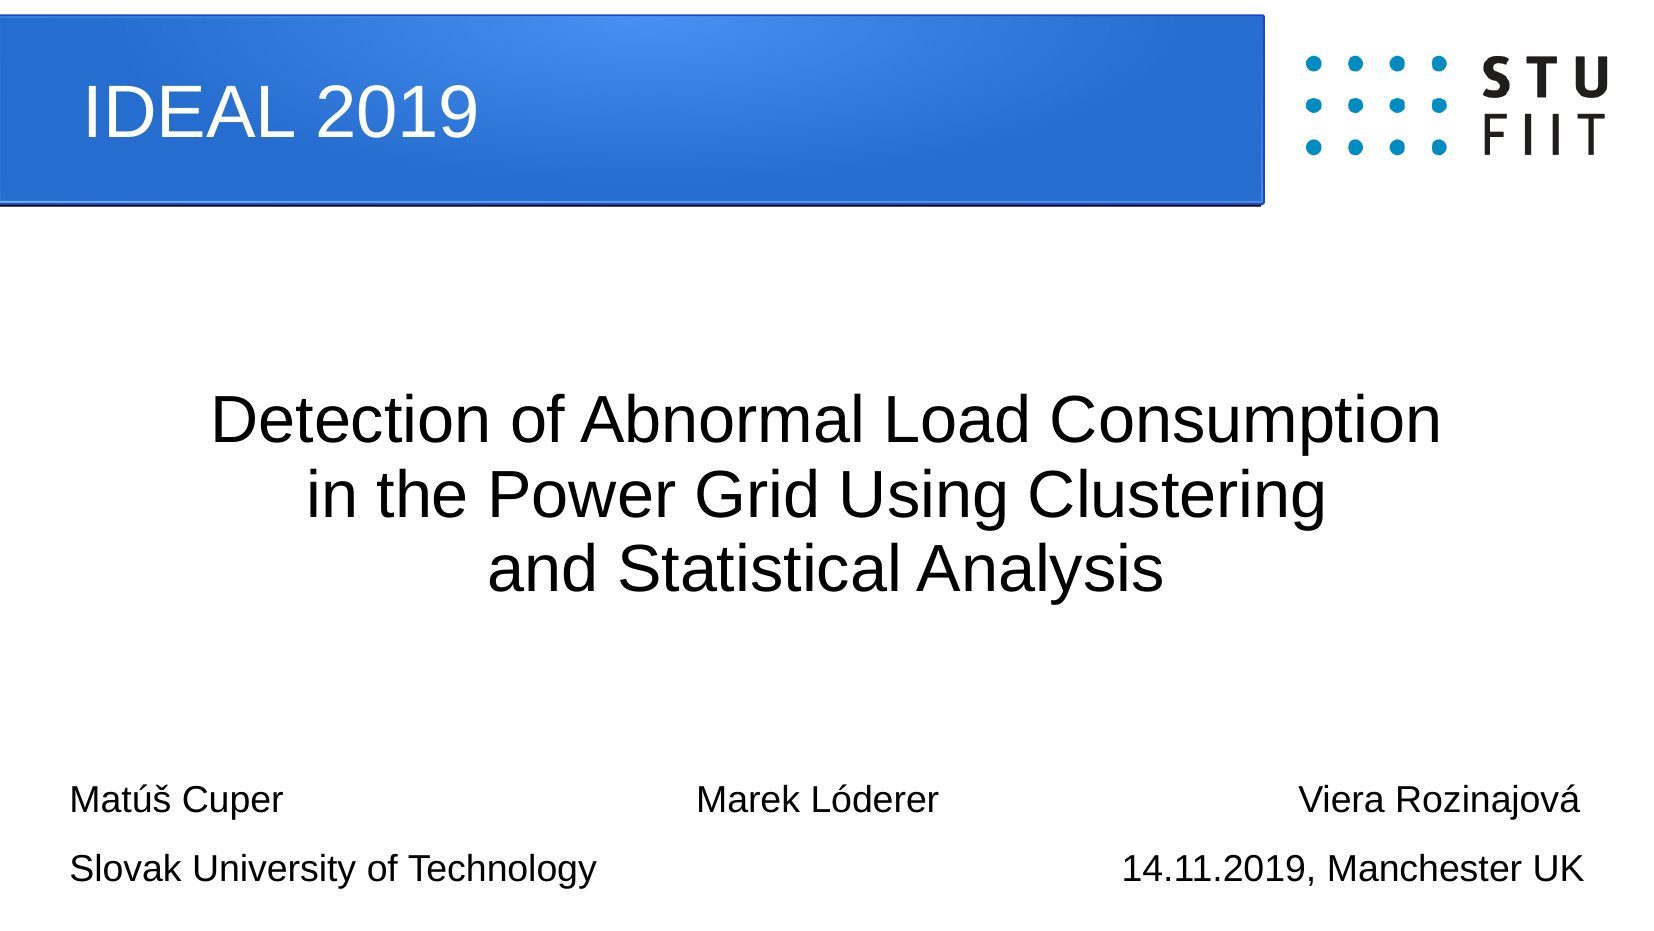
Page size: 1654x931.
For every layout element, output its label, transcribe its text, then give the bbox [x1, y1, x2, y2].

text_box Viera Rozinajová [1283, 771, 1595, 840]
subtitle Detection of Abnormal Load Consumption in the Power Grid Using Clustering and Statistical Analysis [82, 224, 1571, 764]
text_box 14.11.2019, Manchester UK [1106, 840, 1647, 897]
text_box Marek Lóderer [681, 771, 973, 871]
text_box Matúš Cuper [54, 771, 316, 840]
title IDEAL 2019 [82, 35, 1235, 189]
picture [1275, 14, 1636, 196]
text_box Slovak University of Technology [54, 840, 612, 897]
